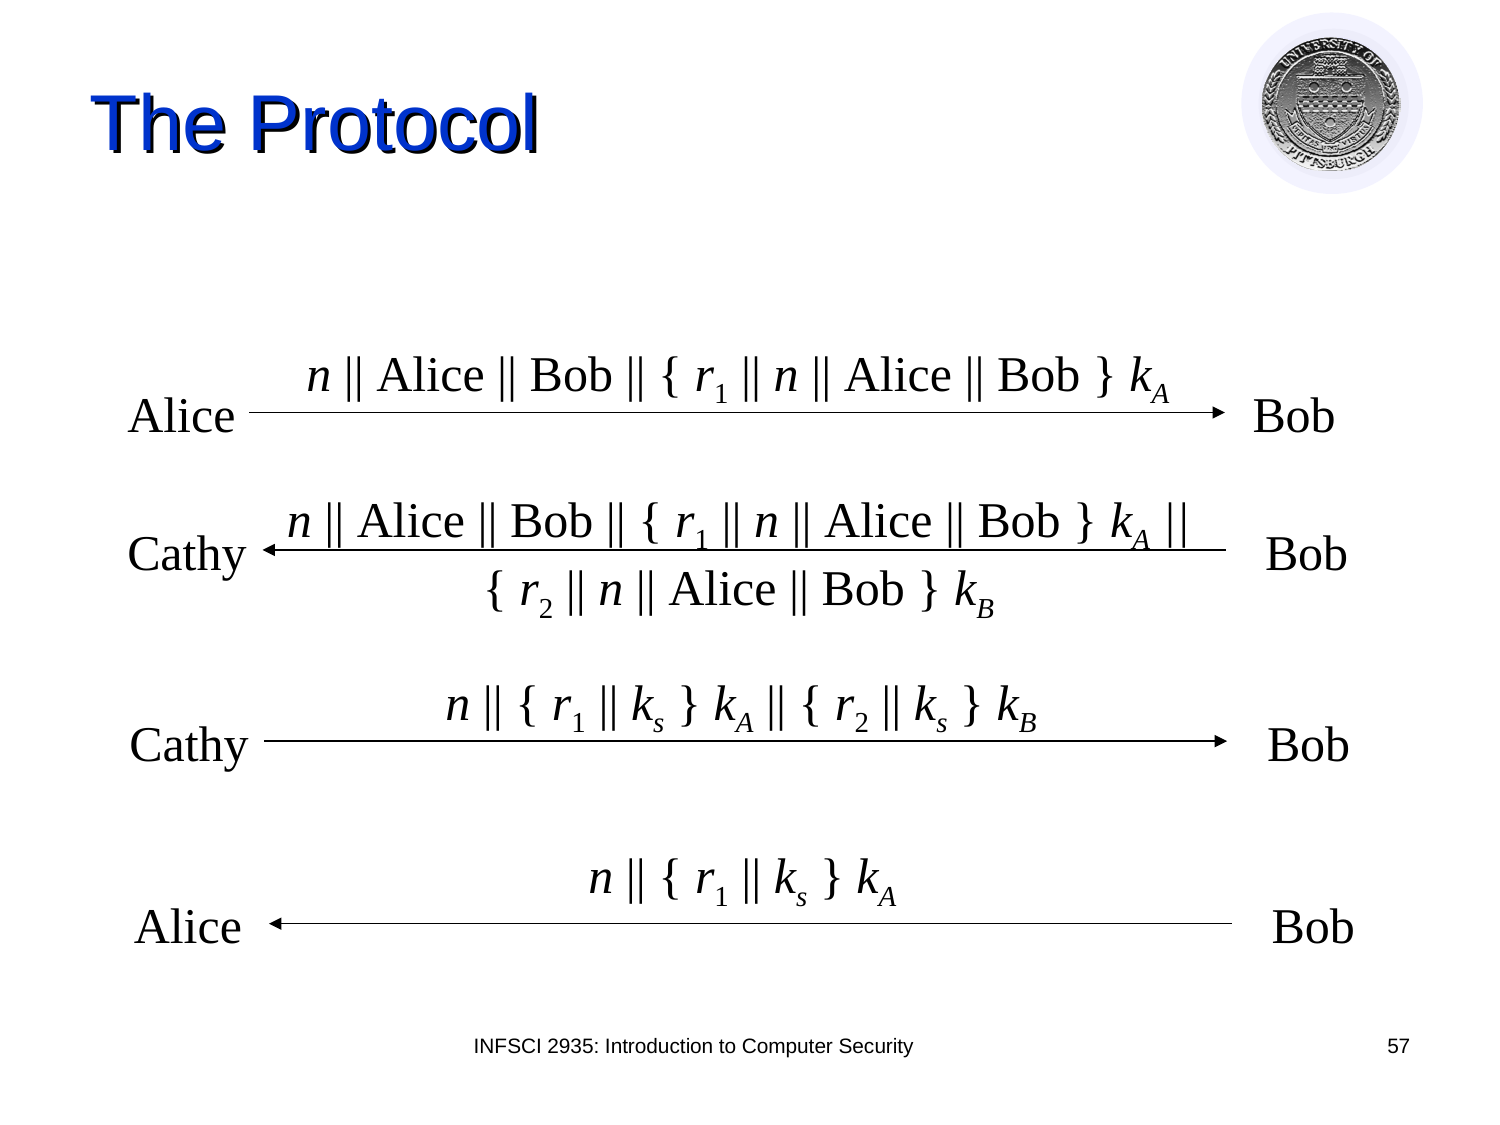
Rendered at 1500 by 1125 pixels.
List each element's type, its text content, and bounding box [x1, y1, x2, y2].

text_box n || Alice || Bob || { r1 || n || Alice || Bob } kA [291, 333, 1185, 417]
text_box Alice [112, 374, 251, 451]
text_box n || Alice || Bob || { r1 || n || Alice || Bob } kA || { r2 || n || Alice || Bob } kB [272, 479, 1205, 632]
text_box Cathy [112, 512, 262, 588]
text_box Bob [1252, 703, 1366, 780]
text_box Bob [1250, 512, 1364, 588]
text_box Cathy [114, 703, 264, 780]
text_box Bob [1256, 886, 1370, 962]
text_box Bob [1237, 374, 1351, 451]
text_box n || { r1 || ks } kA || { r2 || ks } kB [430, 662, 1052, 747]
text_box n || { r1 || ks } kA [573, 836, 912, 920]
text_box Alice [118, 886, 258, 962]
title The Protocol [75, 24, 1426, 213]
